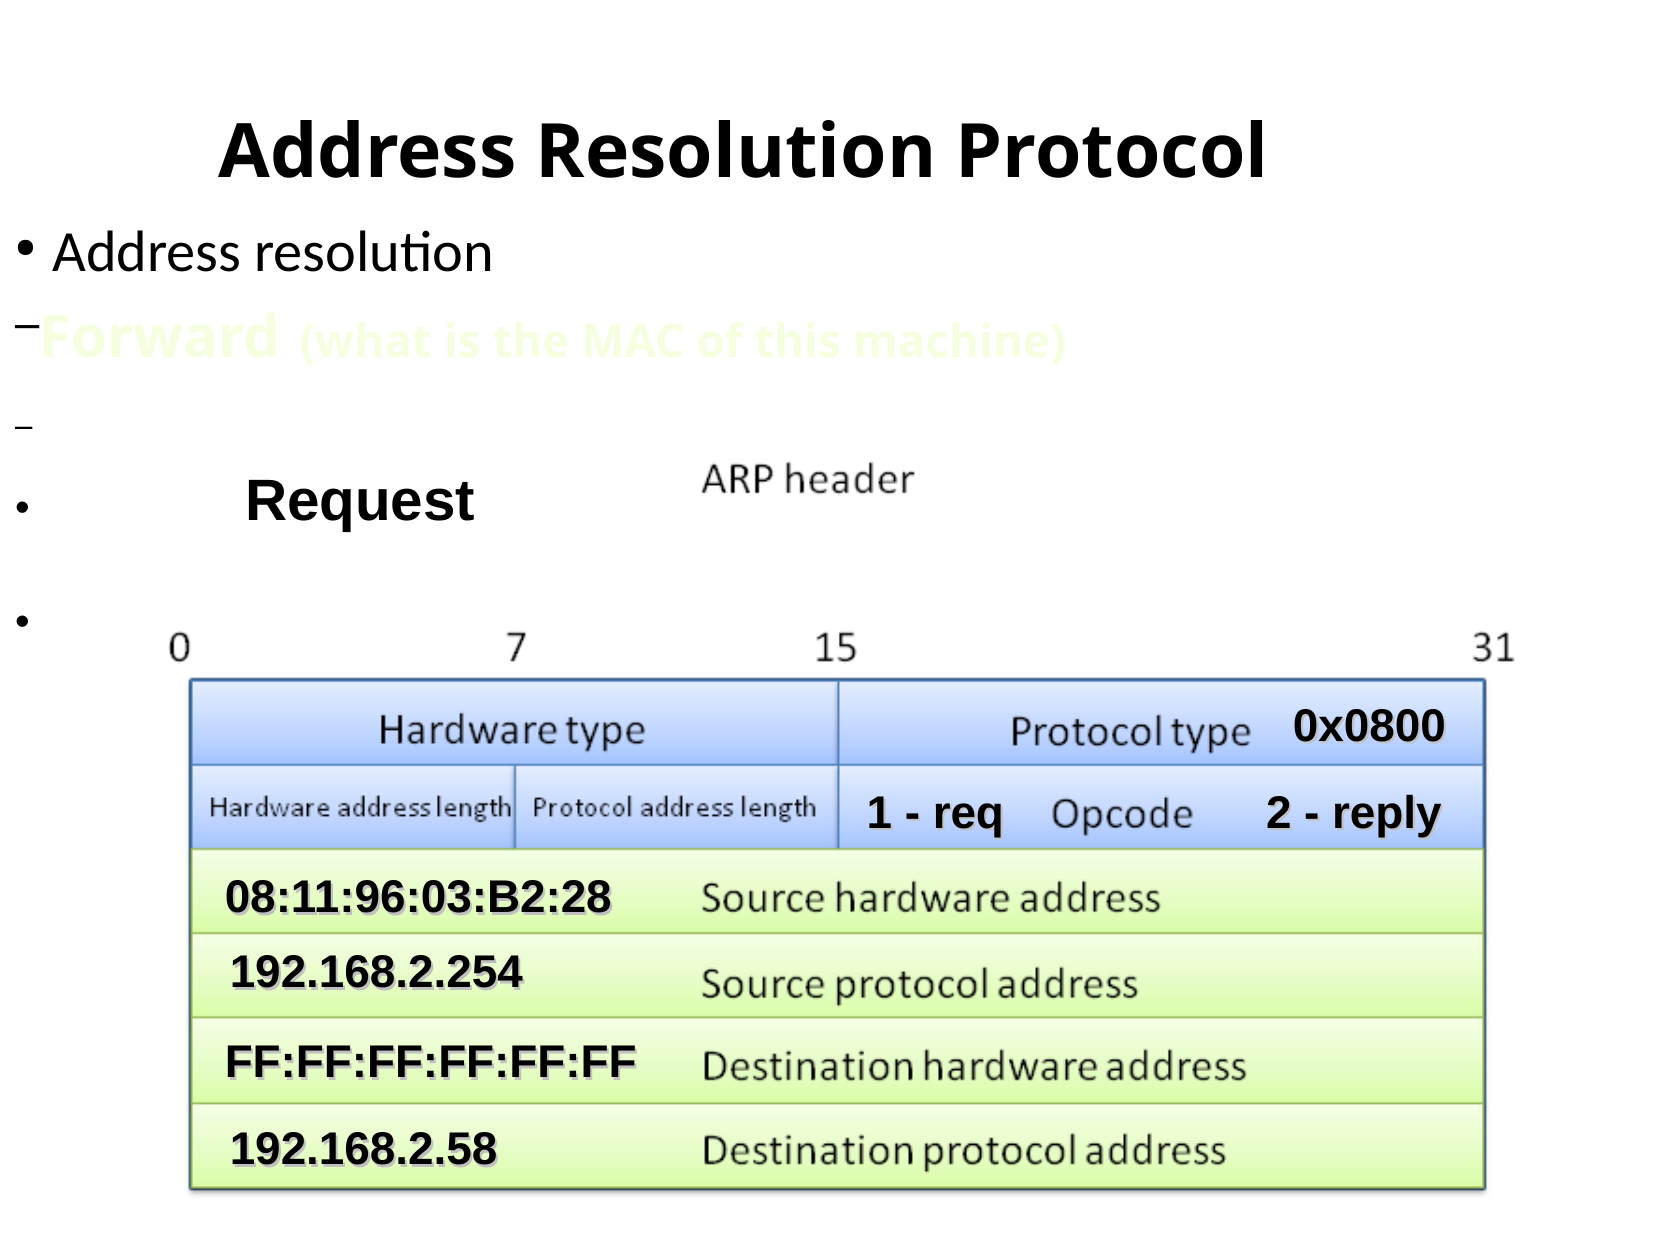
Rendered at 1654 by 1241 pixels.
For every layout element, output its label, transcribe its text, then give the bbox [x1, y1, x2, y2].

text_box 08:11:96:03:B2:28 [210, 863, 645, 931]
text_box Request [230, 460, 496, 541]
text_box 1 - req [851, 779, 1028, 846]
picture [150, 411, 1524, 1216]
title Address Resolution Protocol [0, 49, 1489, 257]
text_box 0x0800 [1278, 693, 1471, 760]
text_box 192.168.2.58 [215, 1116, 537, 1183]
text_box 192.168.2.254 [215, 938, 564, 1006]
list Address resolution Forward (what is the MAC of this machine) [0, 213, 1456, 1109]
text_box FF:FF:FF:FF:FF:FF [210, 1028, 674, 1096]
text_box 2 - reply [1251, 779, 1465, 846]
